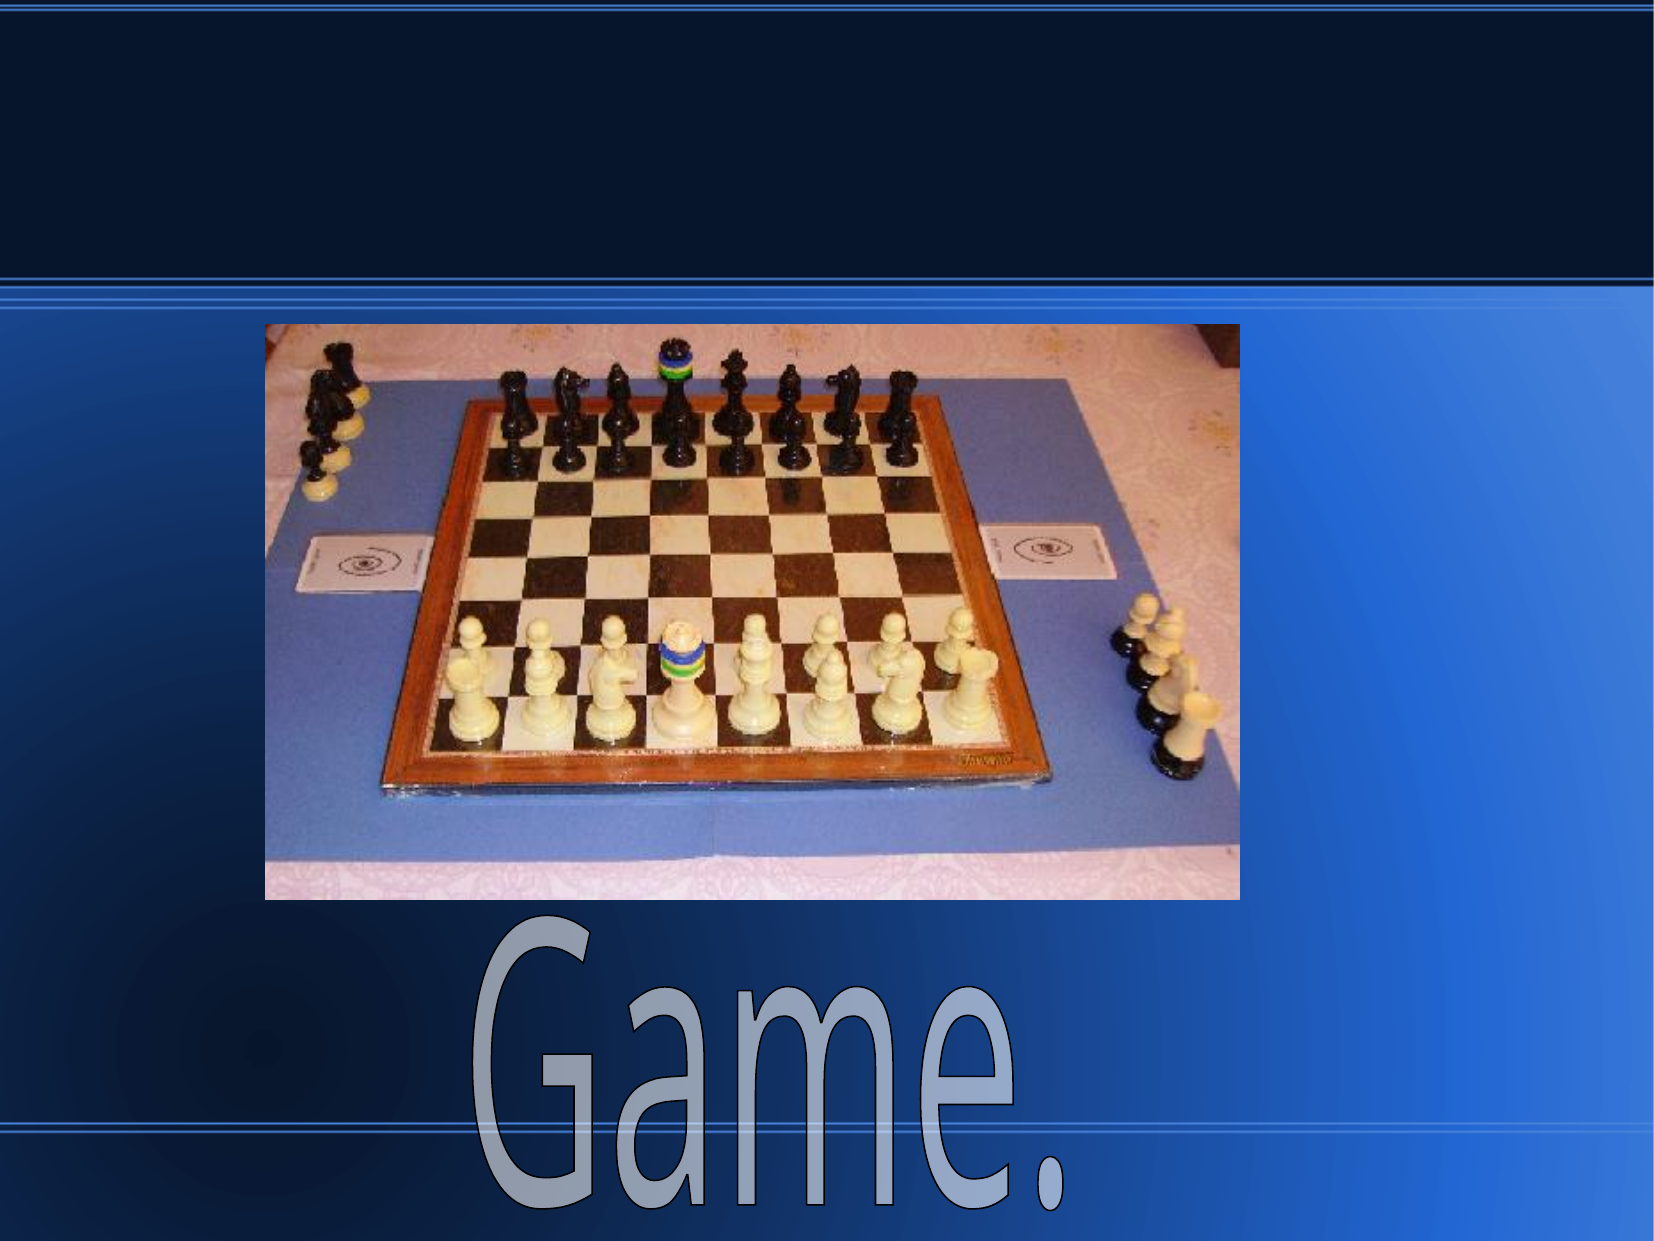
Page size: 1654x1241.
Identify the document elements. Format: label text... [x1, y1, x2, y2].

text_box Game. [920, 986, 1014, 1209]
text_box Game. [1037, 1156, 1063, 1211]
picture [0, 0, 1654, 1241]
text_box Game. [616, 986, 705, 1209]
text_box Game. [472, 915, 593, 1209]
text_box Game. [737, 986, 894, 1205]
